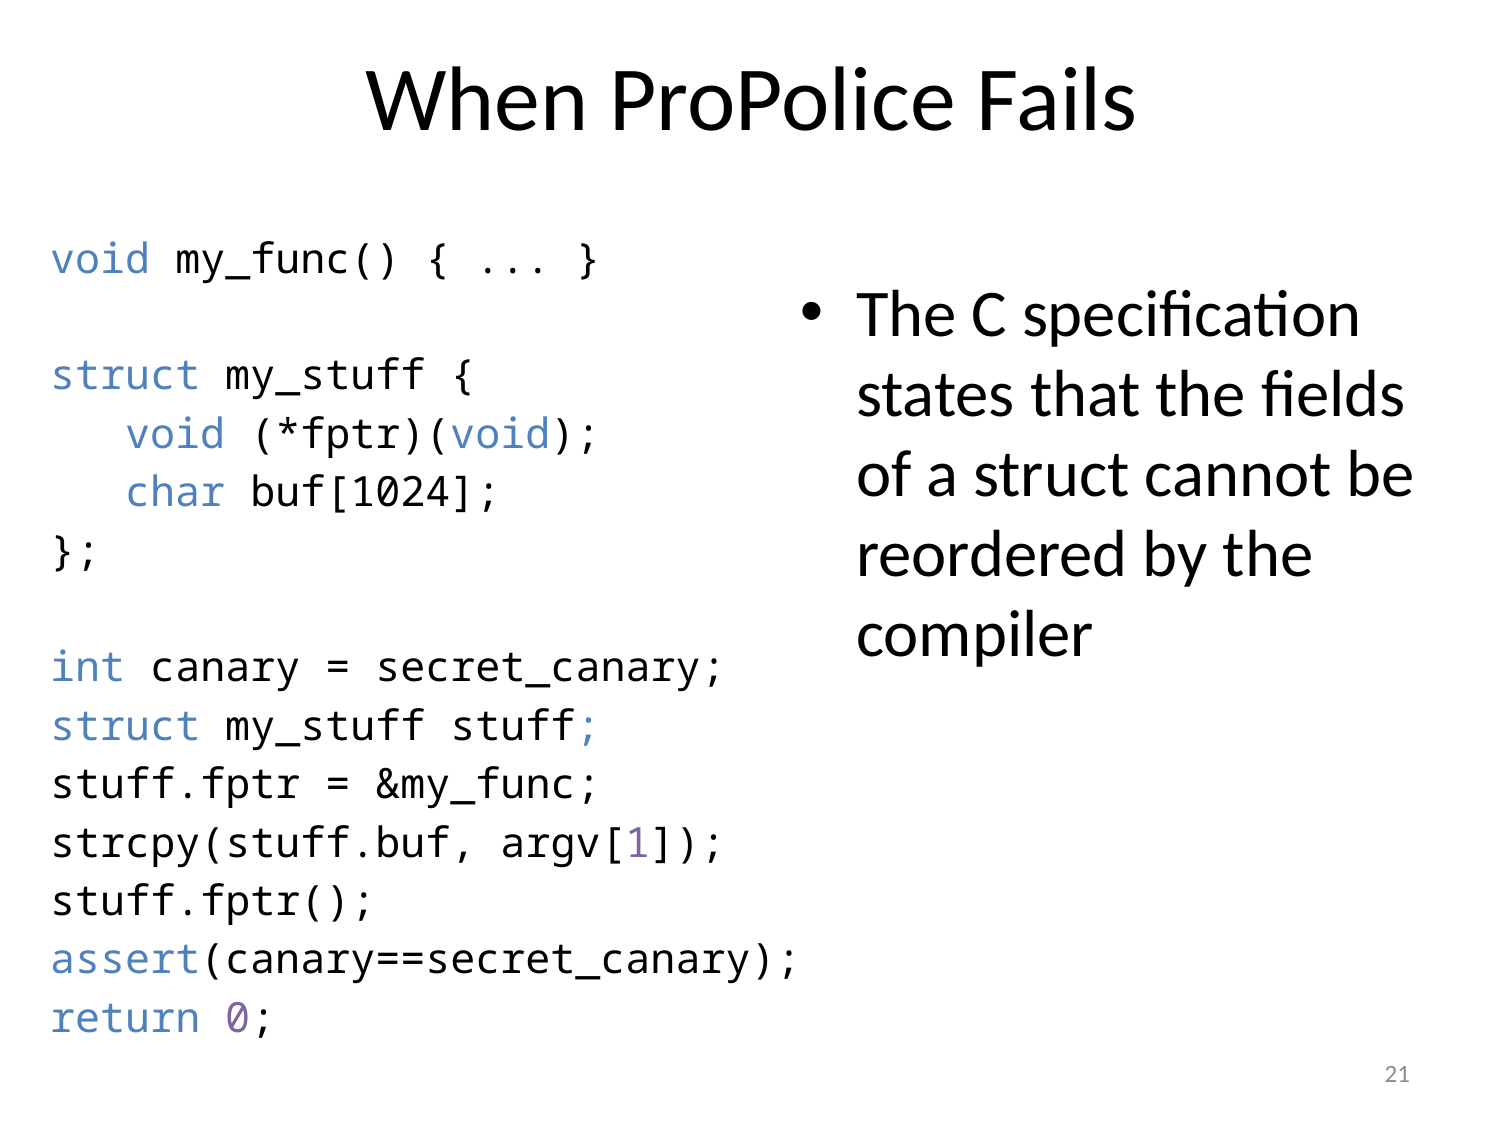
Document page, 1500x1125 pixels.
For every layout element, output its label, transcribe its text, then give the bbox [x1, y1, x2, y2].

list The C specification states that the fields of a struct cannot be reordered by the compiler [823, 262, 1479, 1005]
title When ProPolice Fails [77, 0, 1428, 188]
text_box void my_func() { ... } struct my_stuff { void (*fptr)(void); char buf[1024]; }; int canary = secret_canary; struct my_stuff stuff; stuff.fptr = &my_func; strcpy(stuff.buf, argv[1]); stuff.fptr(); assert(canary==secret_canary); return 0; [34, 223, 823, 1125]
slide_number <number> [1074, 1042, 1425, 1103]
